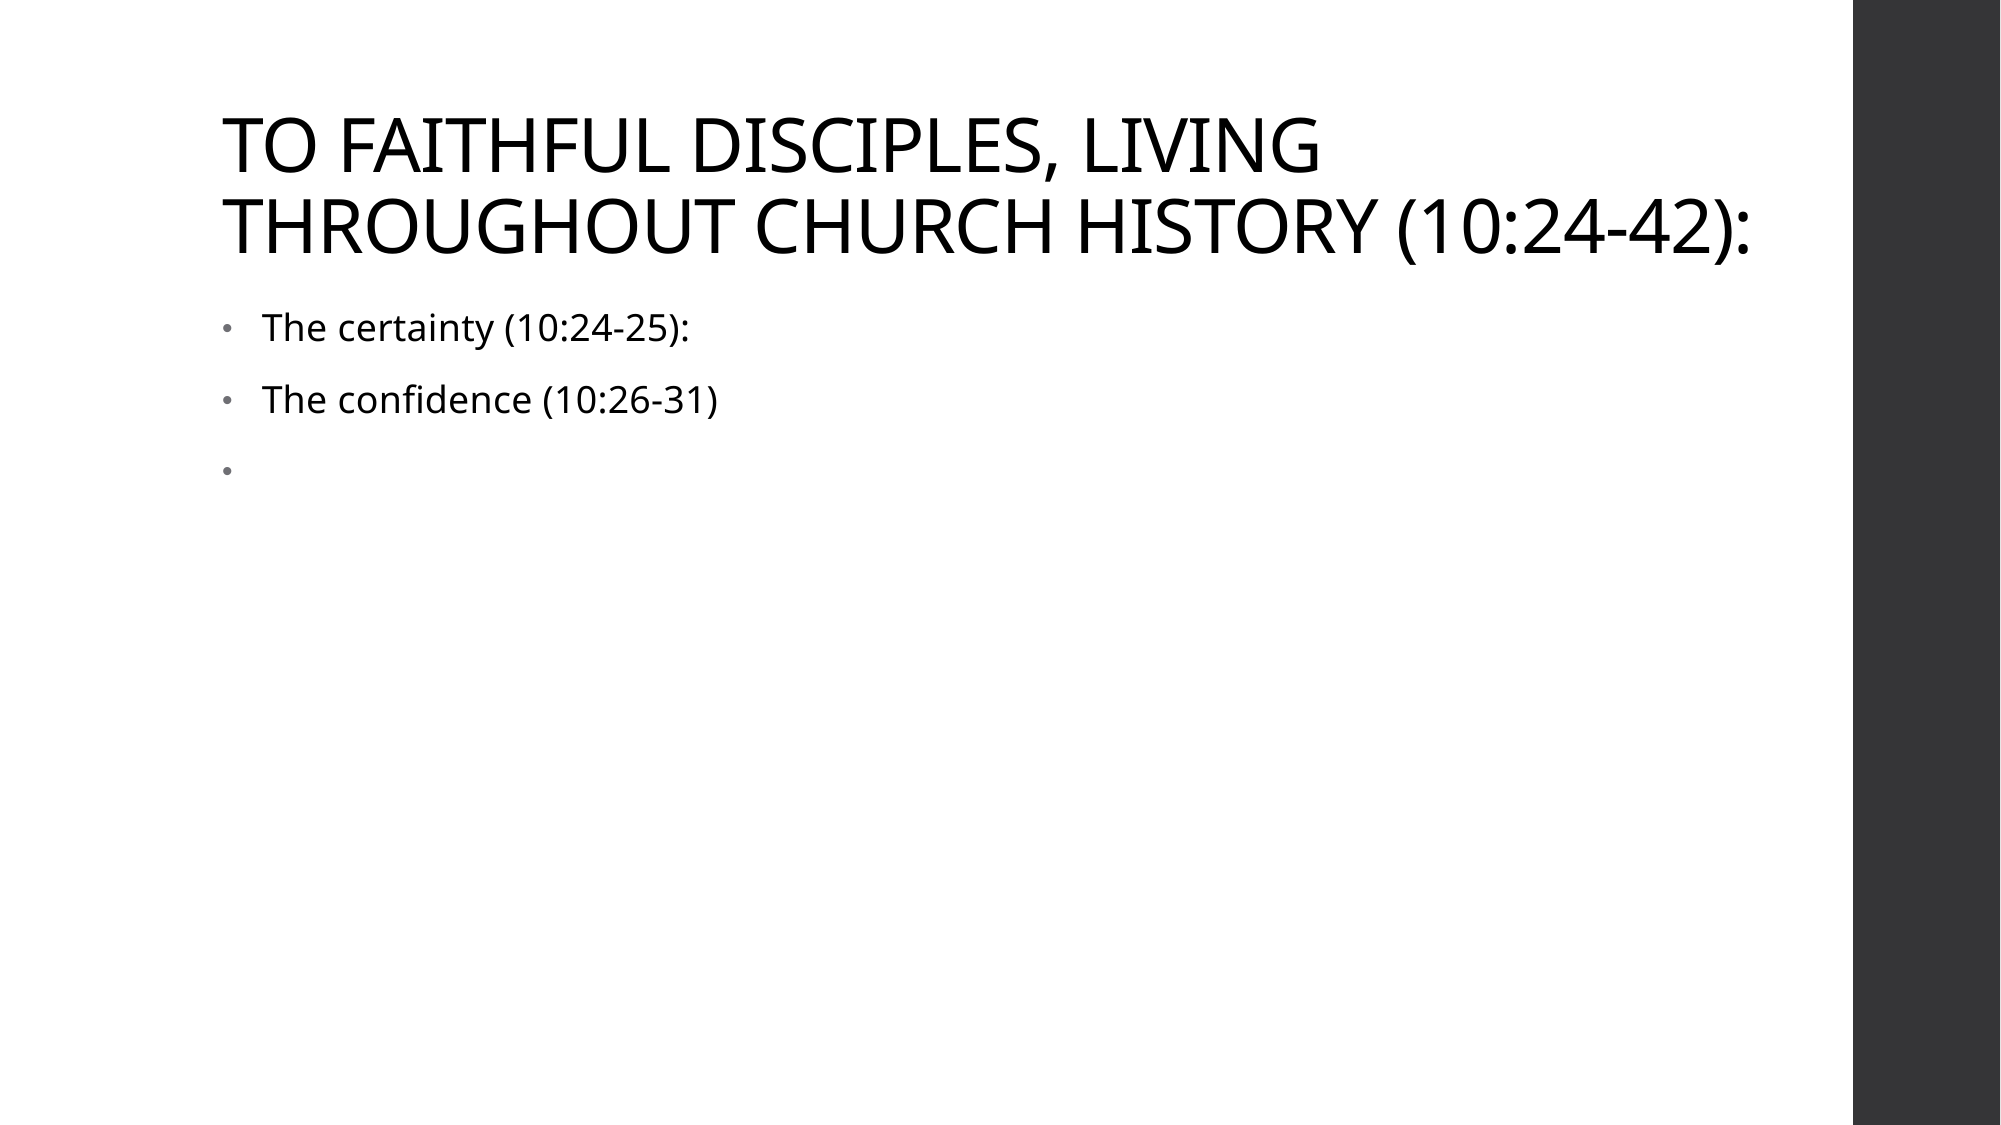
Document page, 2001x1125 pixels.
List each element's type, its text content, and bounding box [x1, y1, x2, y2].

list The certainty (10:24-25): The confidence (10:26-31) [206, 299, 1617, 1014]
title TO FAITHFUL DISCIPLES, LIVING THROUGHOUT CHURCH HISTORY (10:24-42): [206, 60, 1797, 278]
